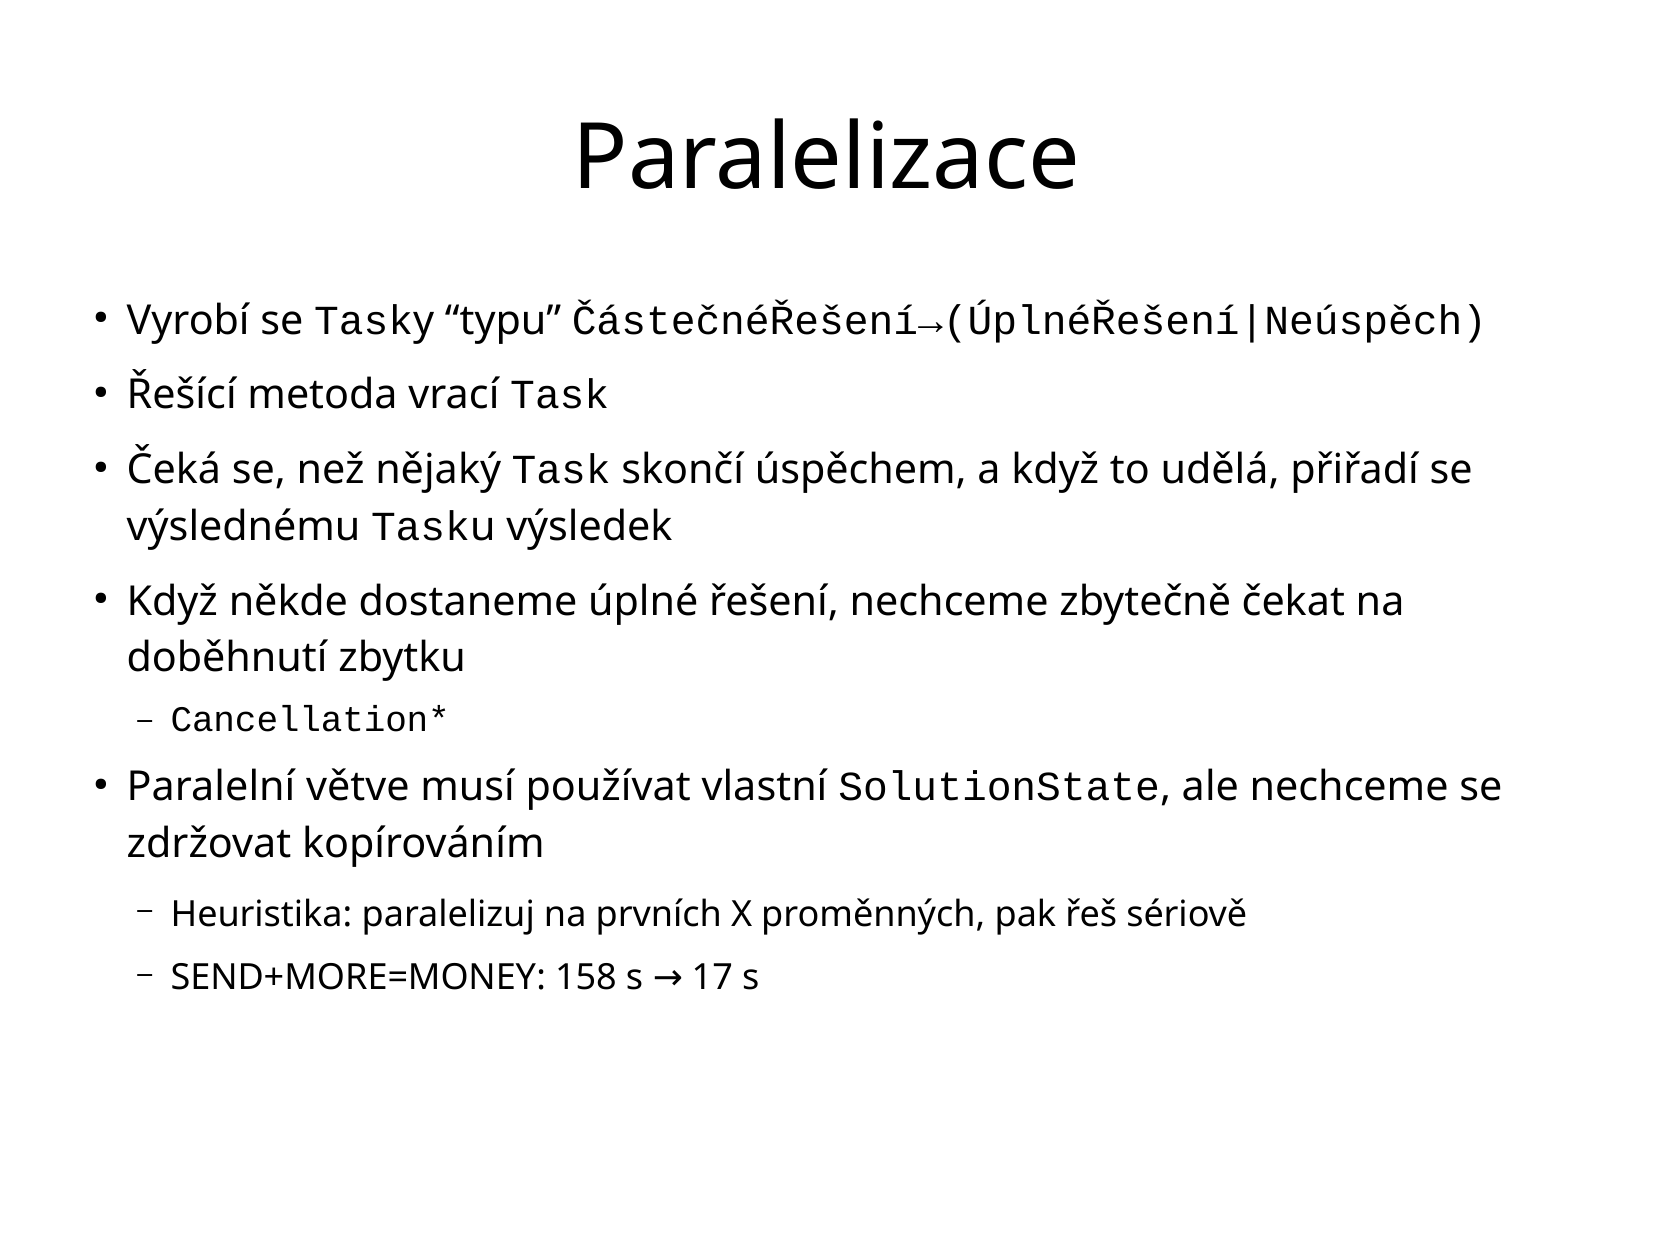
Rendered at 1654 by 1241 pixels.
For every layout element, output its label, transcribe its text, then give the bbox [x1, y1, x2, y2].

list Vyrobí se Tasky “typu” ČástečnéŘešení→(ÚplnéŘešení|Neúspěch) Řešící metoda vrací Task Čeká se, než nějaký Task skončí úspěchem, a když to udělá, přiřadí se výslednému Tasku výsledek Když někde dostaneme úplné řešení, nechceme zbytečně čekat na doběhnutí zbytku Cancellation* Paralelní větve musí používat vlastní SolutionState, ale nechceme se zdržovat kopírováním Heuristika: paralelizuj na prvních X proměnných, pak řeš sériově SEND+MORE=MONEY: 158 s → 17 s [82, 290, 1571, 1010]
title Paralelizace [82, 49, 1571, 257]
